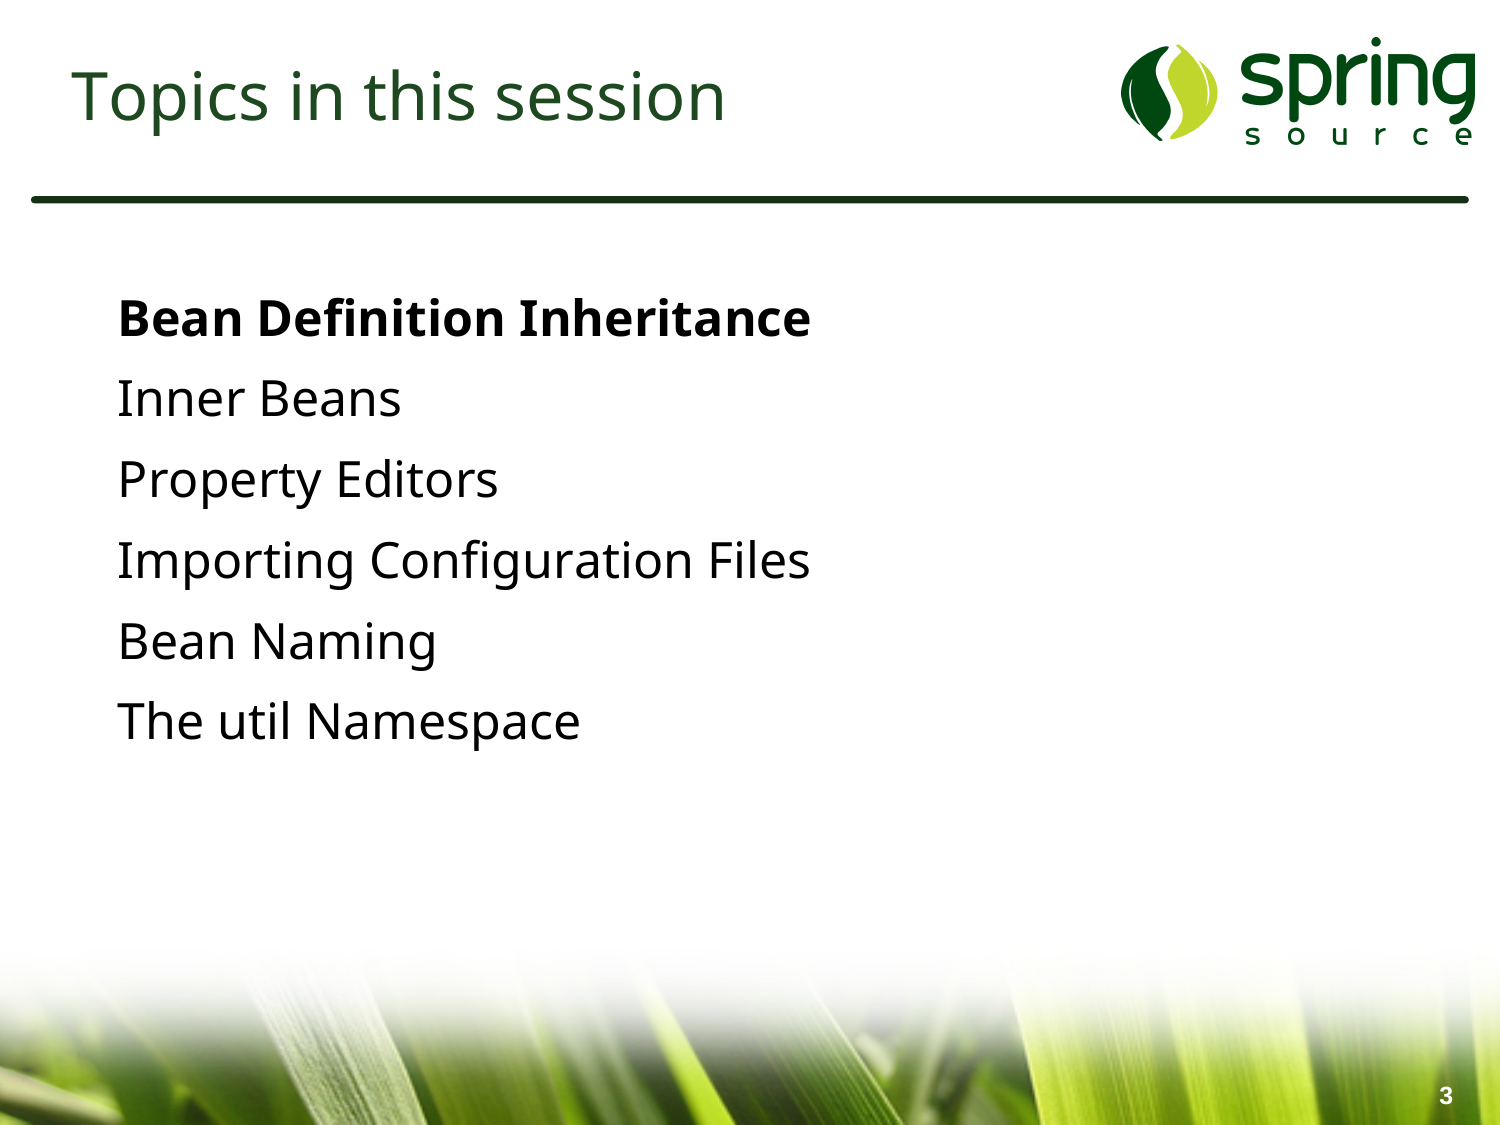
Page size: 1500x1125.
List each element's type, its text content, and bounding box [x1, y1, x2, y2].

picture [0, 944, 1500, 1125]
list Bean Definition Inheritance Inner Beans Property Editors Importing Configuration Files Bean Naming The util Namespace [103, 275, 1394, 938]
picture [1121, 37, 1475, 145]
title Topics in this session [56, 13, 1089, 176]
